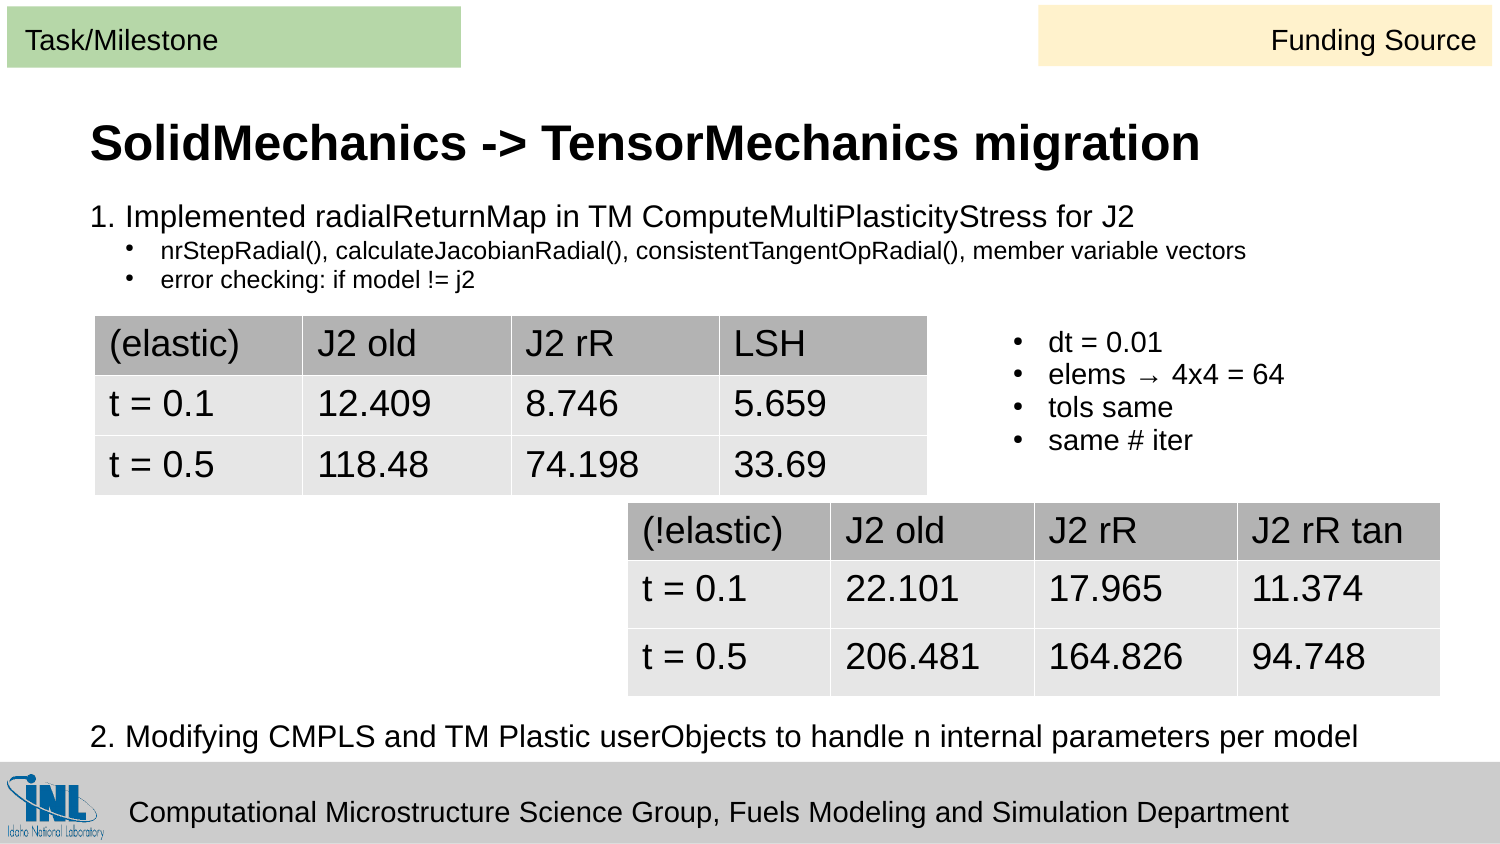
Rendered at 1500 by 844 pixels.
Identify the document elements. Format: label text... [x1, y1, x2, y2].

table_cell t = 0.5 [628, 629, 830, 696]
table_cell 22.101 [831, 561, 1034, 628]
table_cell 11.374 [1238, 561, 1440, 628]
table_cell 17.965 [1035, 561, 1237, 628]
table_header J2 old [831, 503, 1034, 560]
table_cell 5.659 [720, 376, 927, 435]
table_header (elastic) [95, 316, 302, 375]
table_cell t = 0.1 [628, 561, 830, 628]
table_header J2 rR [1035, 503, 1237, 560]
text_box Implemented radialReturnMap in TM ComputeMultiPlasticityStress for J2 nrStepRadial(), calculateJacobianRadial(), consistentTangentOpRadial(), member variable vectors error checking: if model != j2 Modifying CMPLS and TM Plastic userObjects to handle n internal parameters per model [74, 181, 1425, 758]
table_cell t = 0.5 [95, 436, 302, 495]
table_header (!elastic) [628, 503, 830, 560]
table_cell 118.48 [303, 436, 511, 495]
table_cell 8.746 [512, 376, 719, 435]
table_cell 94.748 [1238, 629, 1440, 696]
table_cell 12.409 [303, 376, 511, 435]
table_header LSH [720, 316, 927, 375]
table_header J2 rR tan [1238, 503, 1440, 560]
table_cell 33.69 [720, 436, 927, 495]
text_box dt = 0.01 elems → 4x4 = 64 tols same same # iter [998, 318, 1314, 465]
picture [7, 774, 104, 840]
table_cell 206.481 [831, 629, 1034, 696]
table_cell 164.826 [1035, 629, 1237, 696]
table_cell 74.198 [512, 436, 719, 495]
text_box SolidMechanics -> TensorMechanics migration [74, 106, 1425, 181]
text_box Task/Milestone [10, 9, 460, 68]
table_cell t = 0.1 [95, 376, 302, 435]
text_box Funding Source [1042, 9, 1493, 68]
table_header J2 rR [512, 316, 719, 375]
table_header J2 old [303, 316, 511, 375]
